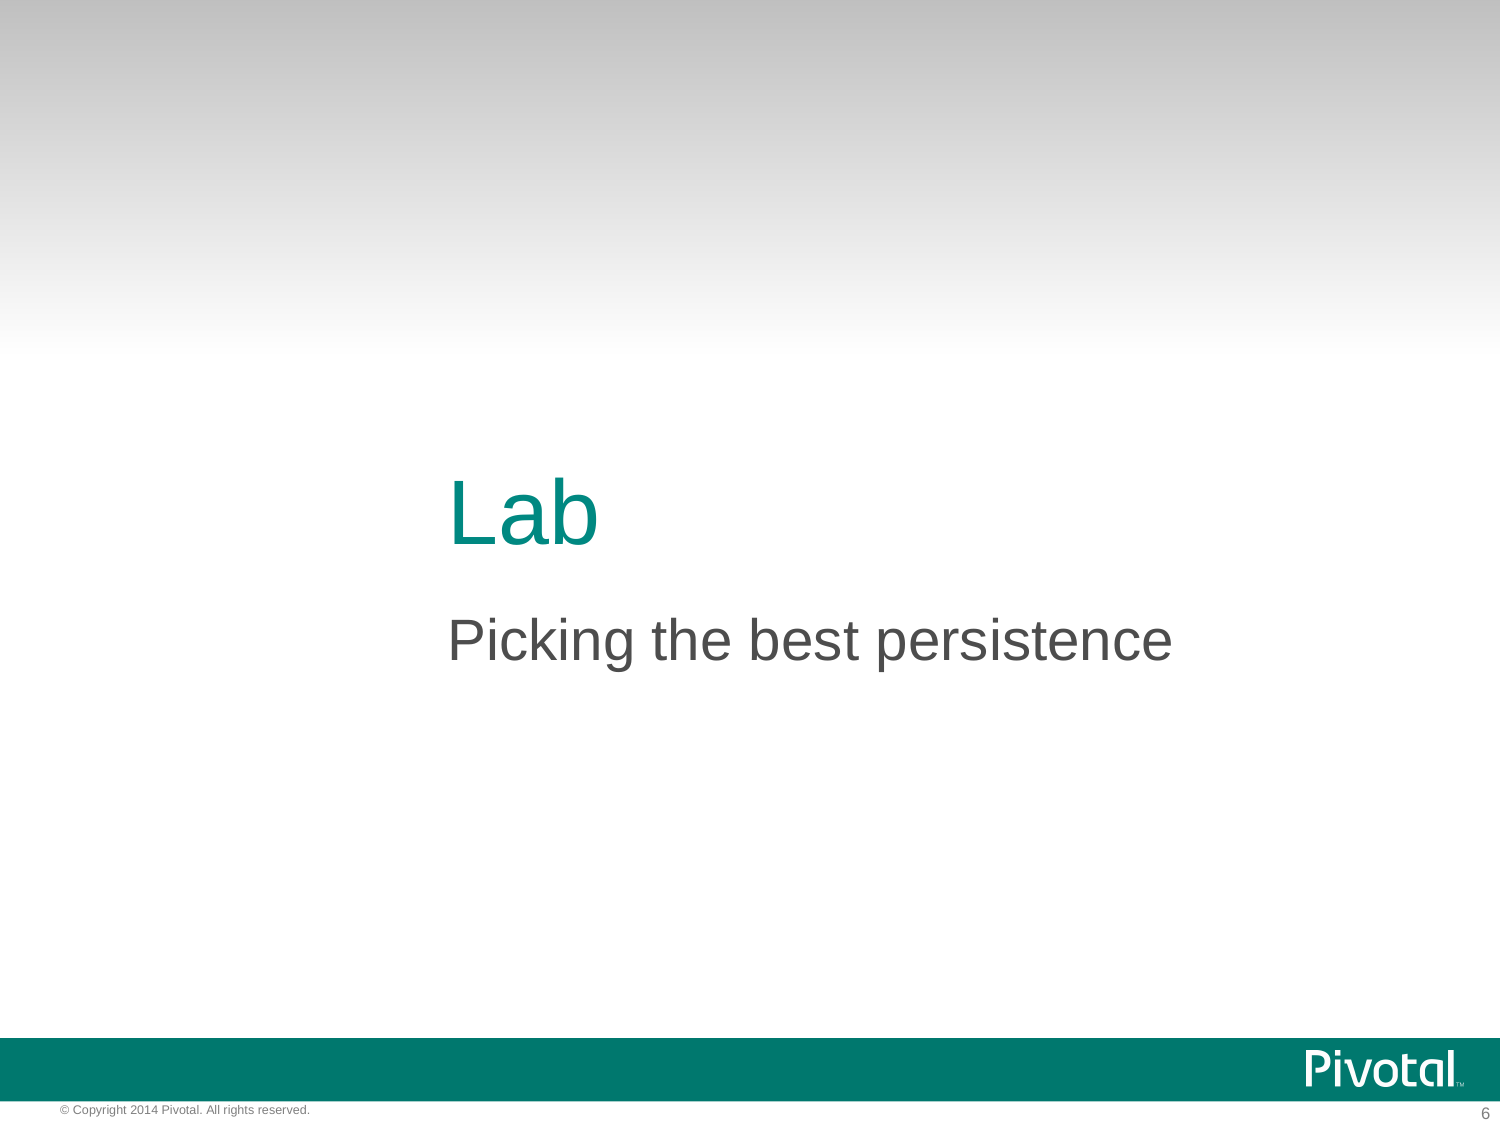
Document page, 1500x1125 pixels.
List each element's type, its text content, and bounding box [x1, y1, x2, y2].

text_box Lab [447, 462, 1440, 565]
text_box Picking the best persistence [447, 602, 1440, 915]
picture [1306, 1050, 1464, 1087]
